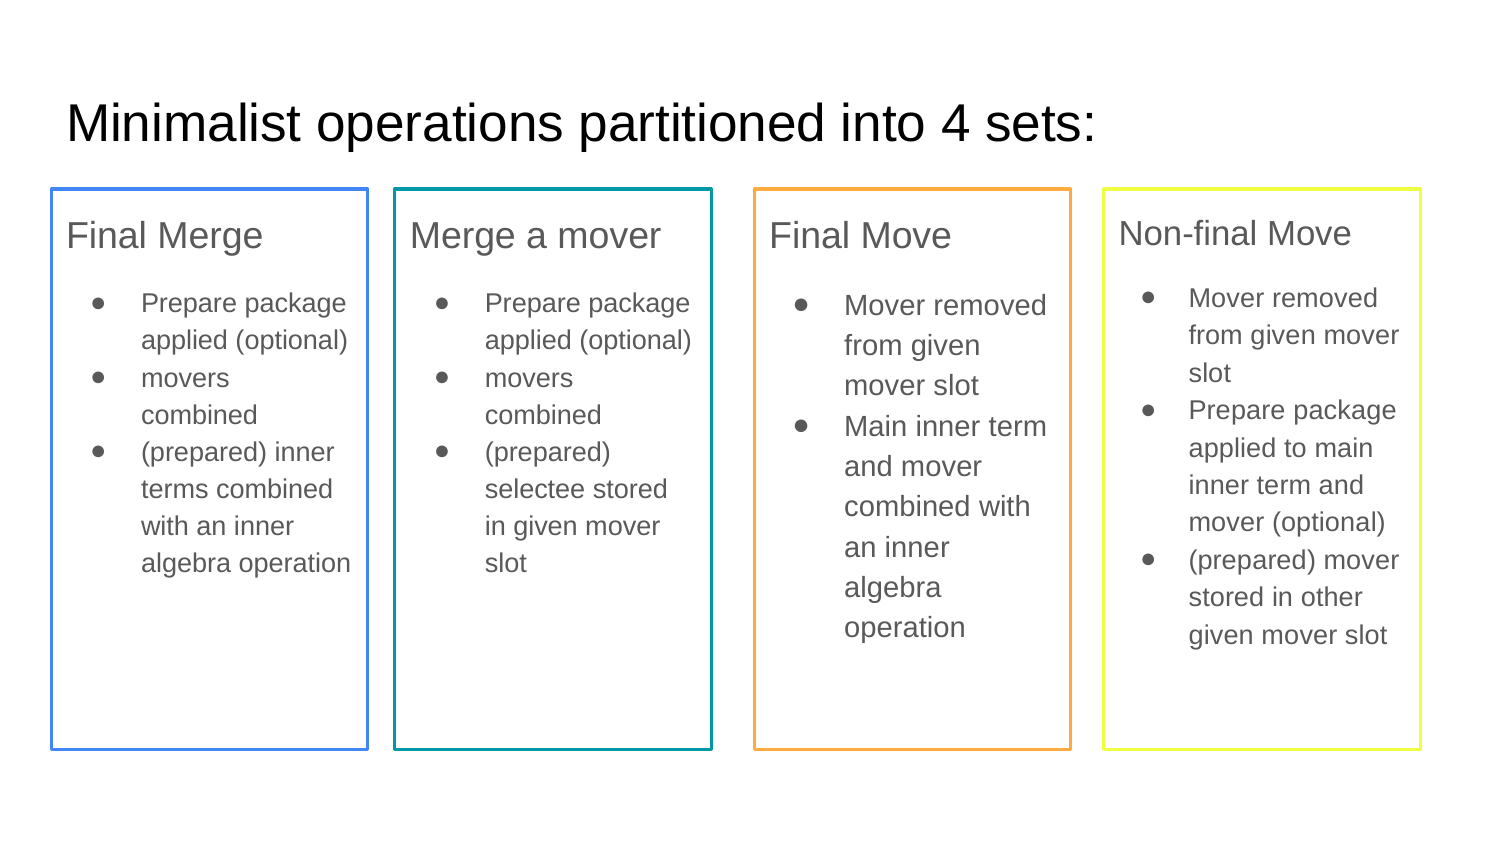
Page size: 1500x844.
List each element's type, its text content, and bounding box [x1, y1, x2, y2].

list Merge a mover Prepare package applied (optional) movers combined (prepared) selectee stored in given mover slot [394, 189, 712, 750]
list Final Move Mover removed from given mover slot Main inner term and mover combined with an inner algebra operation [754, 189, 1071, 750]
list Final Merge Prepare package applied (optional) movers combined (prepared) inner terms combined with an inner algebra operation [51, 189, 368, 750]
title Minimalist operations partitioned into 4 sets: [51, 72, 1449, 167]
list Non-final Move Mover removed from given mover slot Prepare package applied to main inner term and mover (optional) (prepared) mover stored in other given mover slot [1103, 189, 1421, 750]
